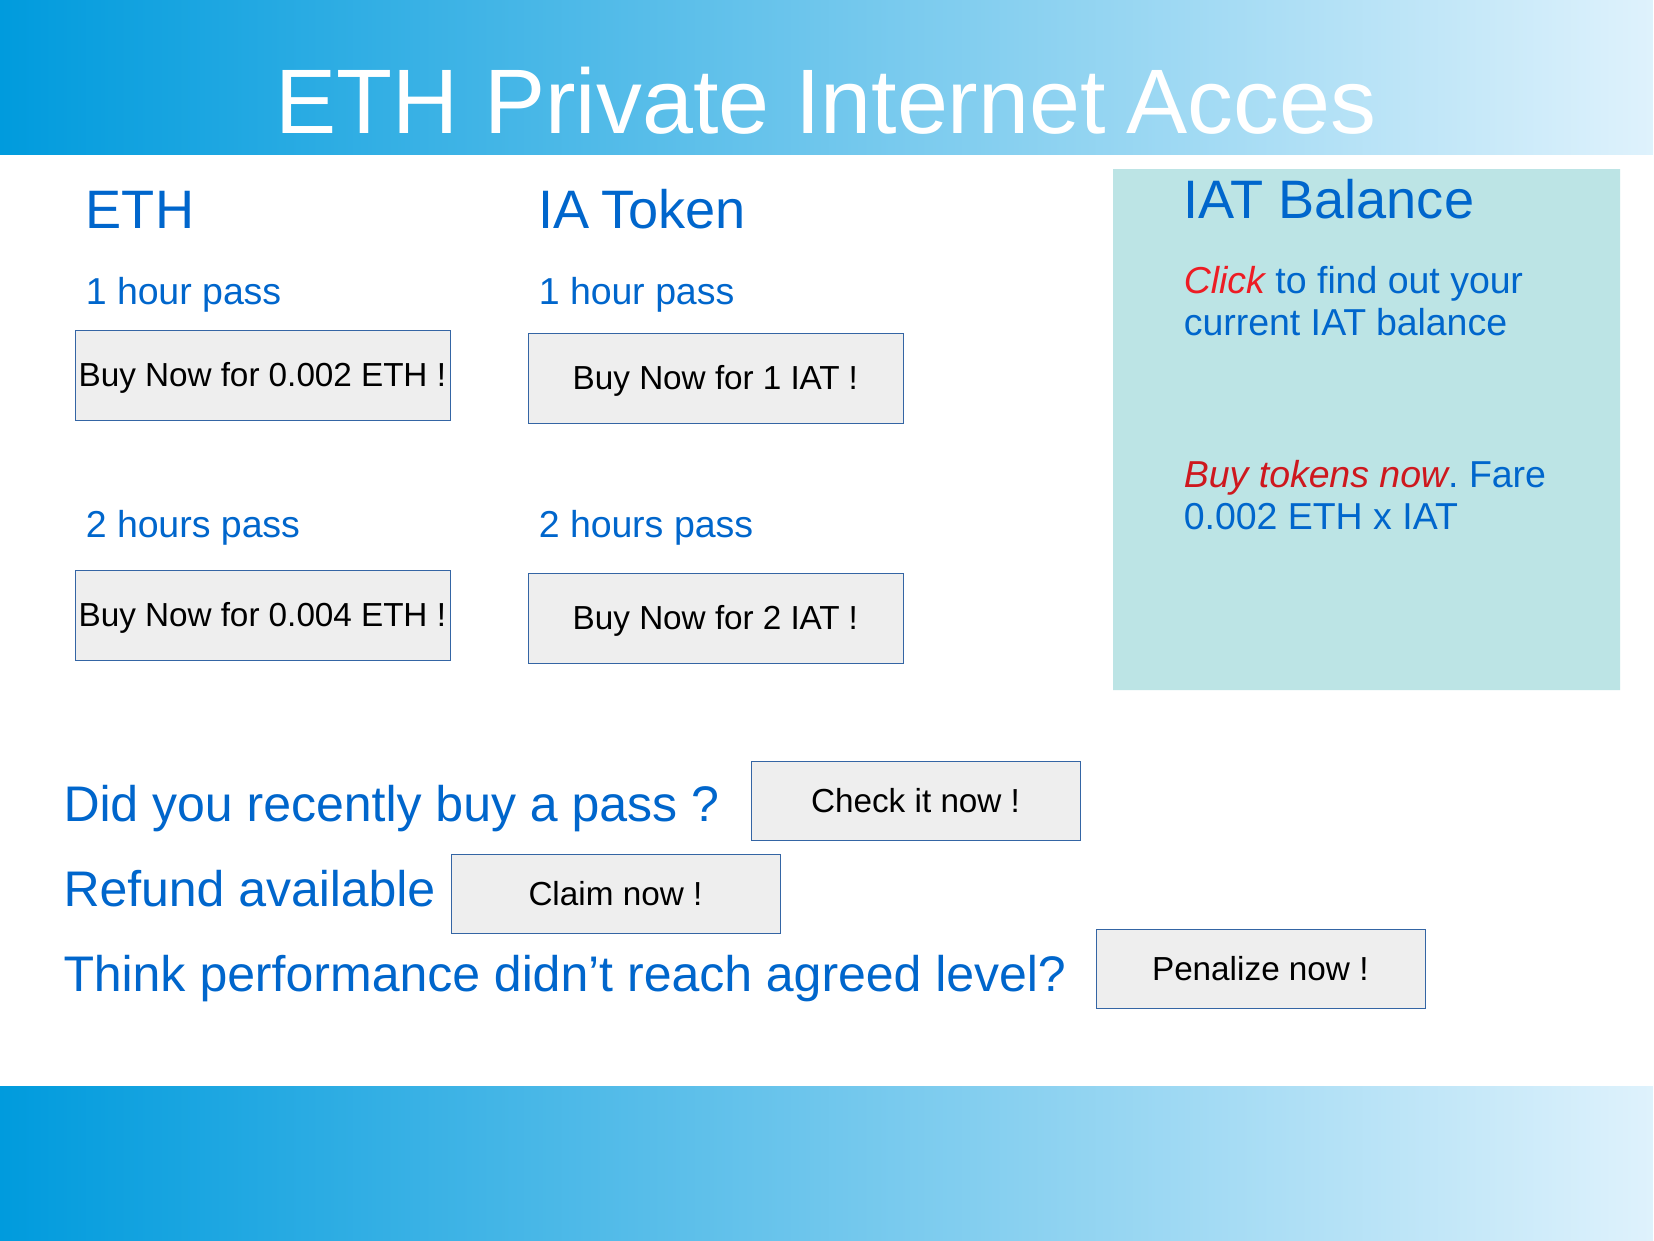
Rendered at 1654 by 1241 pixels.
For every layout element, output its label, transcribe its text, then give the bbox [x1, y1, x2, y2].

text_box Buy Now for 0.002 ETH ! [75, 330, 451, 421]
list IAT Balance Click to find out your current IAT balance Buy tokens now. Fare 0.002 ETH x IAT [1113, 169, 1621, 691]
text_box Check it now ! [751, 761, 1081, 841]
list ETH 1 hour pass 2 hours pass [15, 180, 481, 721]
text_box Claim now ! [451, 854, 781, 934]
list Did you recently buy a pass ? Refund available Think performance didn’t reach agreed level? [0, 776, 1516, 901]
text_box Buy Now for 1 IAT ! [528, 333, 904, 424]
list IA Token 1 hour pass 2 hours pass [468, 180, 976, 701]
text_box Buy Now for 0.004 ETH ! [75, 570, 451, 661]
text_box Penalize now ! [1096, 929, 1426, 1009]
title ETH Private Internet Acces [82, 49, 1571, 155]
text_box Buy Now for 2 IAT ! [528, 573, 904, 664]
